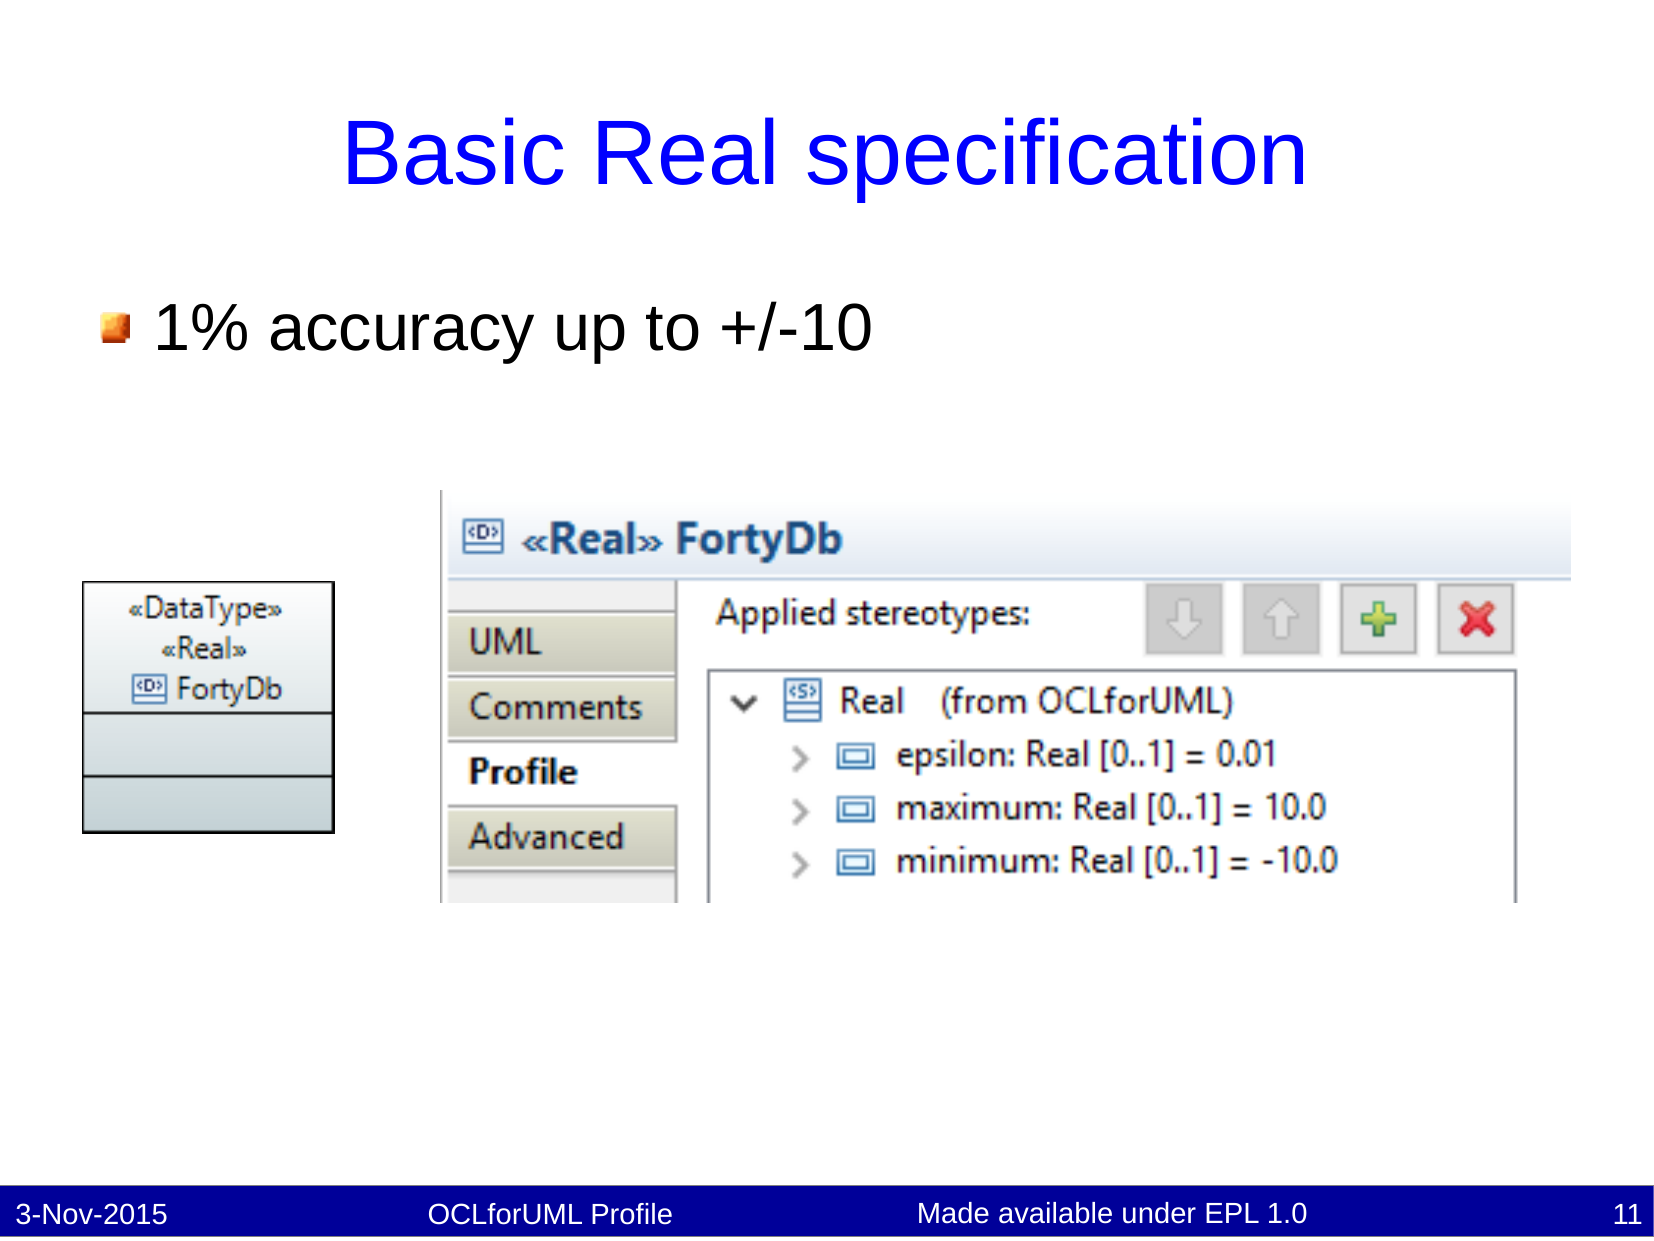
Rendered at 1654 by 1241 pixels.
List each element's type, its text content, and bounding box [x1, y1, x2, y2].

title Basic Real specification [82, 49, 1571, 257]
list 1% accuracy up to +/-10 [82, 290, 1571, 1010]
picture [82, 581, 335, 834]
picture [440, 490, 1571, 903]
